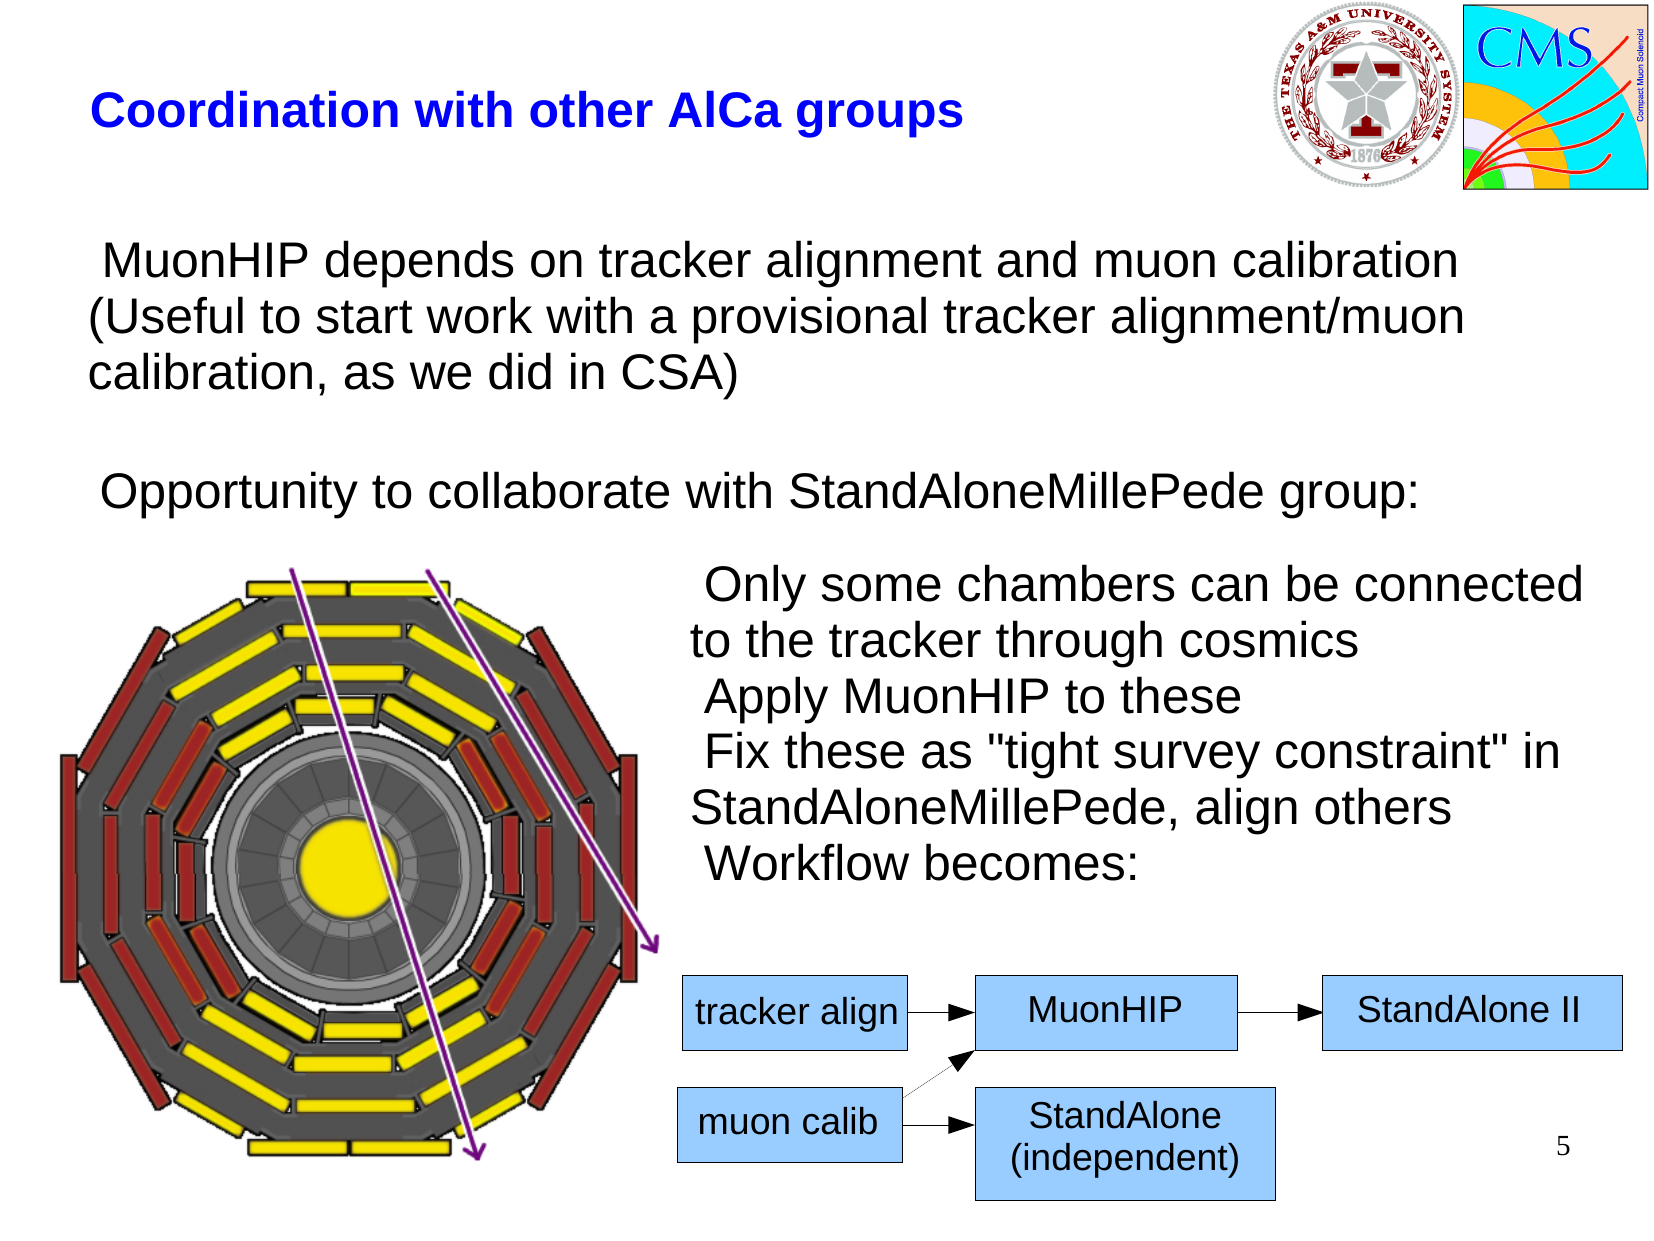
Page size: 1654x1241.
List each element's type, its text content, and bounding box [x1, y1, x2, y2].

text_box tracker align [680, 982, 914, 1045]
picture [1271, 0, 1461, 188]
text_box MuonHIP [1012, 980, 1199, 1043]
text_box StandAlone (independent) [995, 1087, 1256, 1196]
text_box Coordination with other AlCa groups [75, 75, 980, 155]
picture [1462, 4, 1649, 190]
text_box [682, 975, 908, 982]
text_box muon calib [682, 1093, 894, 1155]
text_box [677, 1087, 903, 1163]
text_box [1322, 975, 1623, 1051]
text_box [682, 1045, 908, 1051]
text_box Only some chambers can be connected to the tracker through cosmics Apply MuonHIP to these Fix these as "tight survey constraint" in StandAloneMillePede, align others Workflow becomes: [675, 549, 1654, 937]
text_box StandAlone II [1342, 980, 1597, 1043]
text_box [975, 1087, 1276, 1201]
text_box Opportunity to collaborate with StandAloneMillePede group: [70, 455, 1455, 533]
picture [28, 562, 670, 1170]
text_box MuonHIP depends on tracker alignment and muon calibration (Useful to start work with a provisional tracker alignment/muon calibration, as we did in CSA) [72, 225, 1576, 426]
text_box [975, 975, 1238, 1051]
